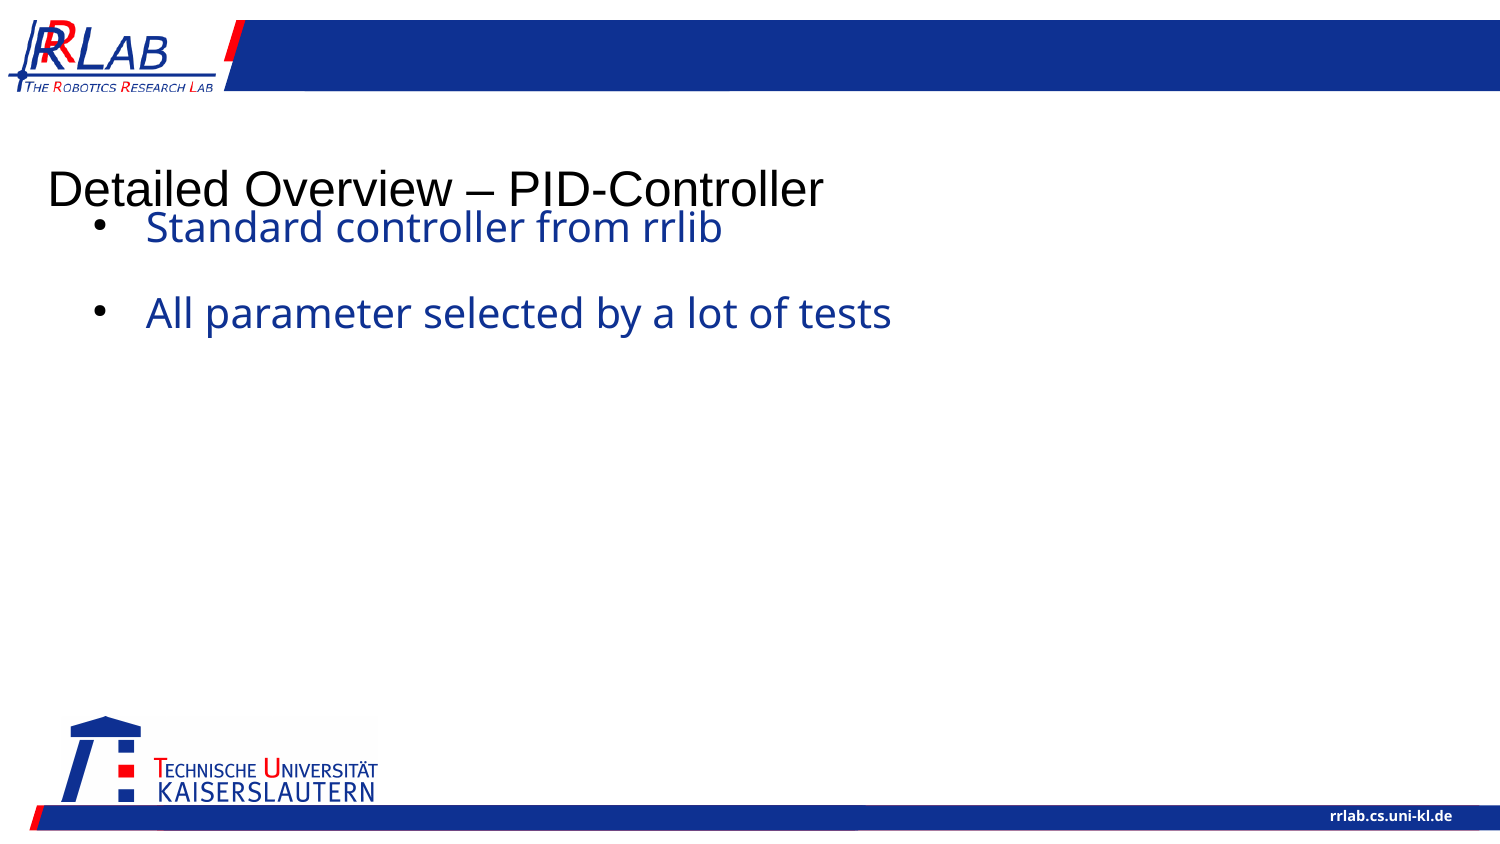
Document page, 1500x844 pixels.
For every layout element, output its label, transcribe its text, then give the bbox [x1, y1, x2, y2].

picture [8, 20, 216, 92]
list Standard controller from rrlib All parameter selected by a lot of tests [75, 197, 1425, 687]
title Detailed Overview – PID-Controller [47, 93, 1453, 285]
picture [61, 716, 378, 802]
